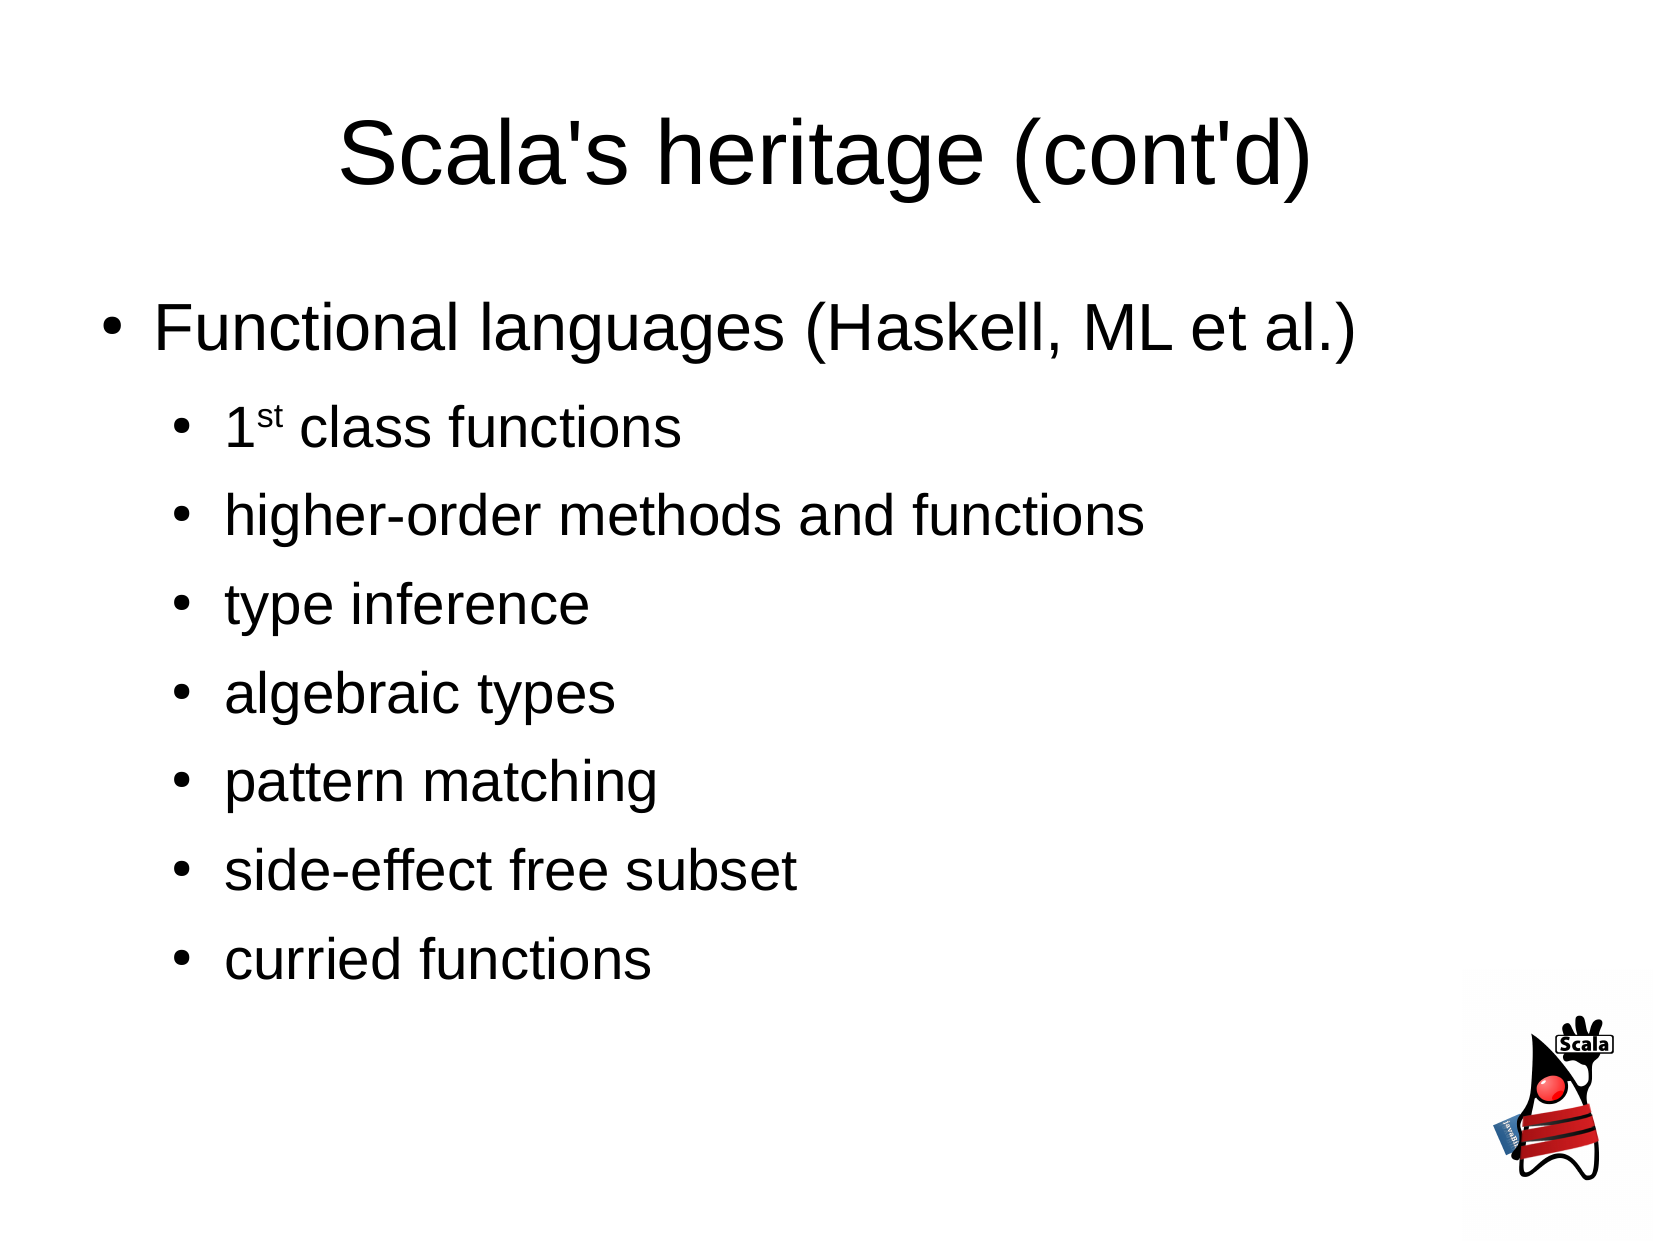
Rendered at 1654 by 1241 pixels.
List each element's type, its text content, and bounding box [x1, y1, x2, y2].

list Functional languages (Haskell, ML et al.) 1st class functions higher-order methods and functions type inference algebraic types pattern matching side-effect free subset curried functions [82, 290, 1571, 1109]
picture [1462, 969, 1654, 1241]
title Scala's heritage (cont'd) [82, 56, 1571, 250]
